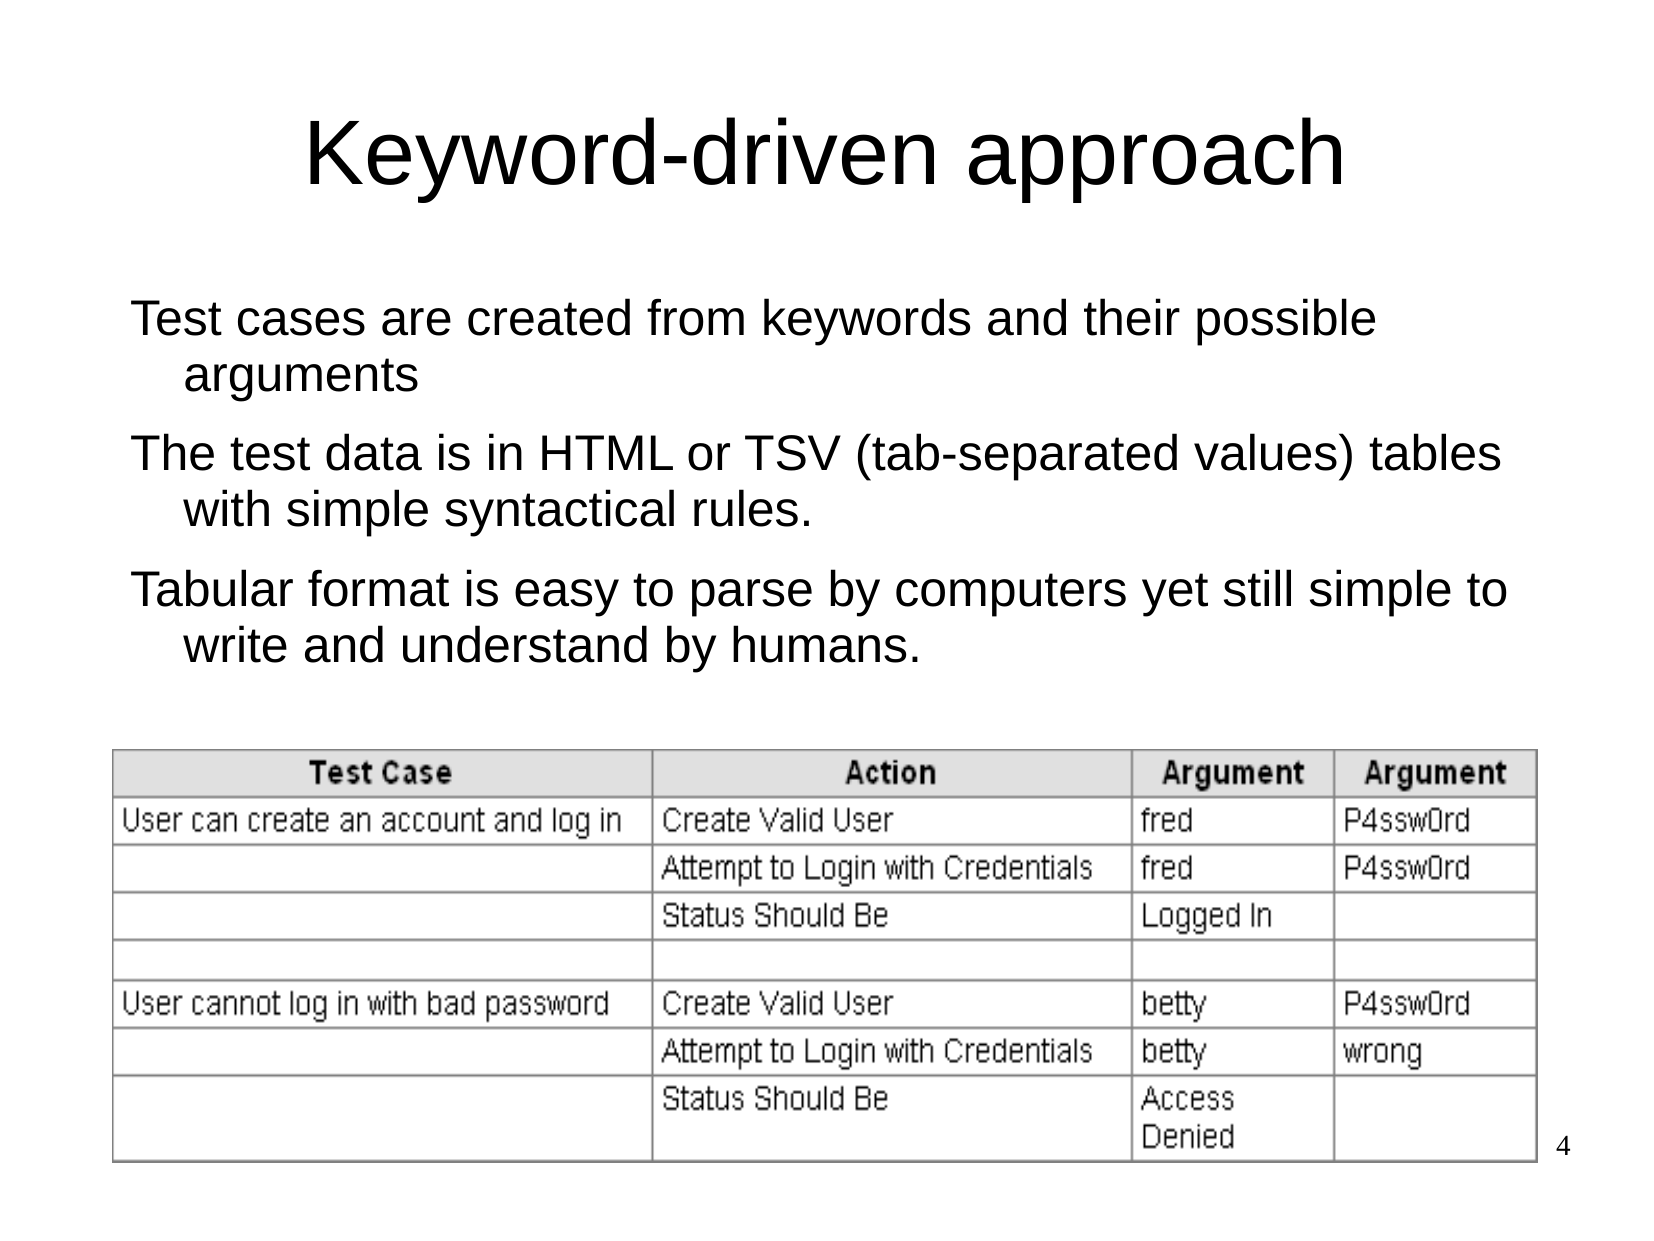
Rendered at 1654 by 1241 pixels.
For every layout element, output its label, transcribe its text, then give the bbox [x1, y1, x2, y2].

list Test cases are created from keywords and their possible arguments The test data is in HTML or TSV (tab-separated values) tables with simple syntactical rules. Tabular format is easy to parse by computers yet still simple to write and understand by humans. [112, 290, 1572, 1163]
title Keyword-driven approach [82, 49, 1571, 257]
